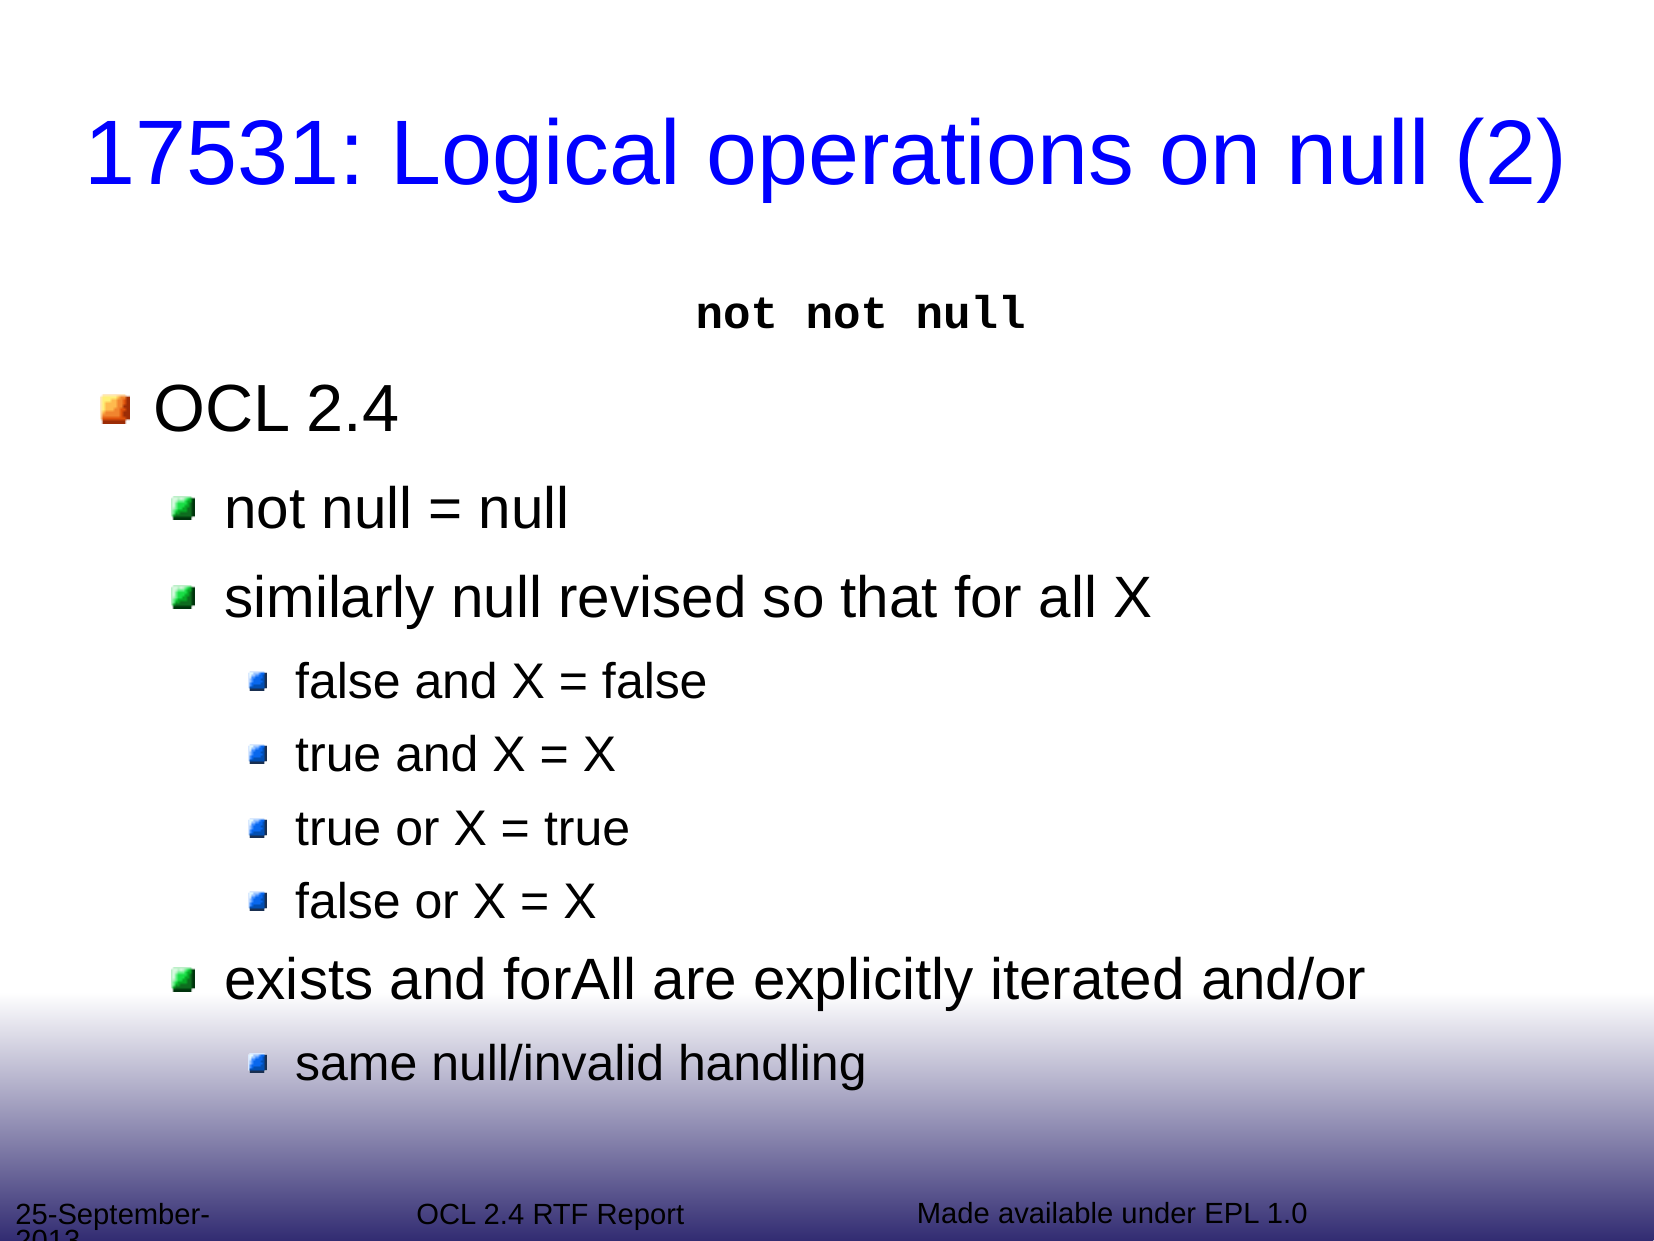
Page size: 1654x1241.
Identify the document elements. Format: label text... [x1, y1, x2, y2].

title 17531: Logical operations on null (2) [82, 49, 1571, 257]
list not not null OCL 2.4 not null = null similarly null revised so that for all X false and X = false true and X = X true or X = true false or X = X exists and forAll are explicitly iterated and/or same null/invalid handling [82, 290, 1639, 1109]
